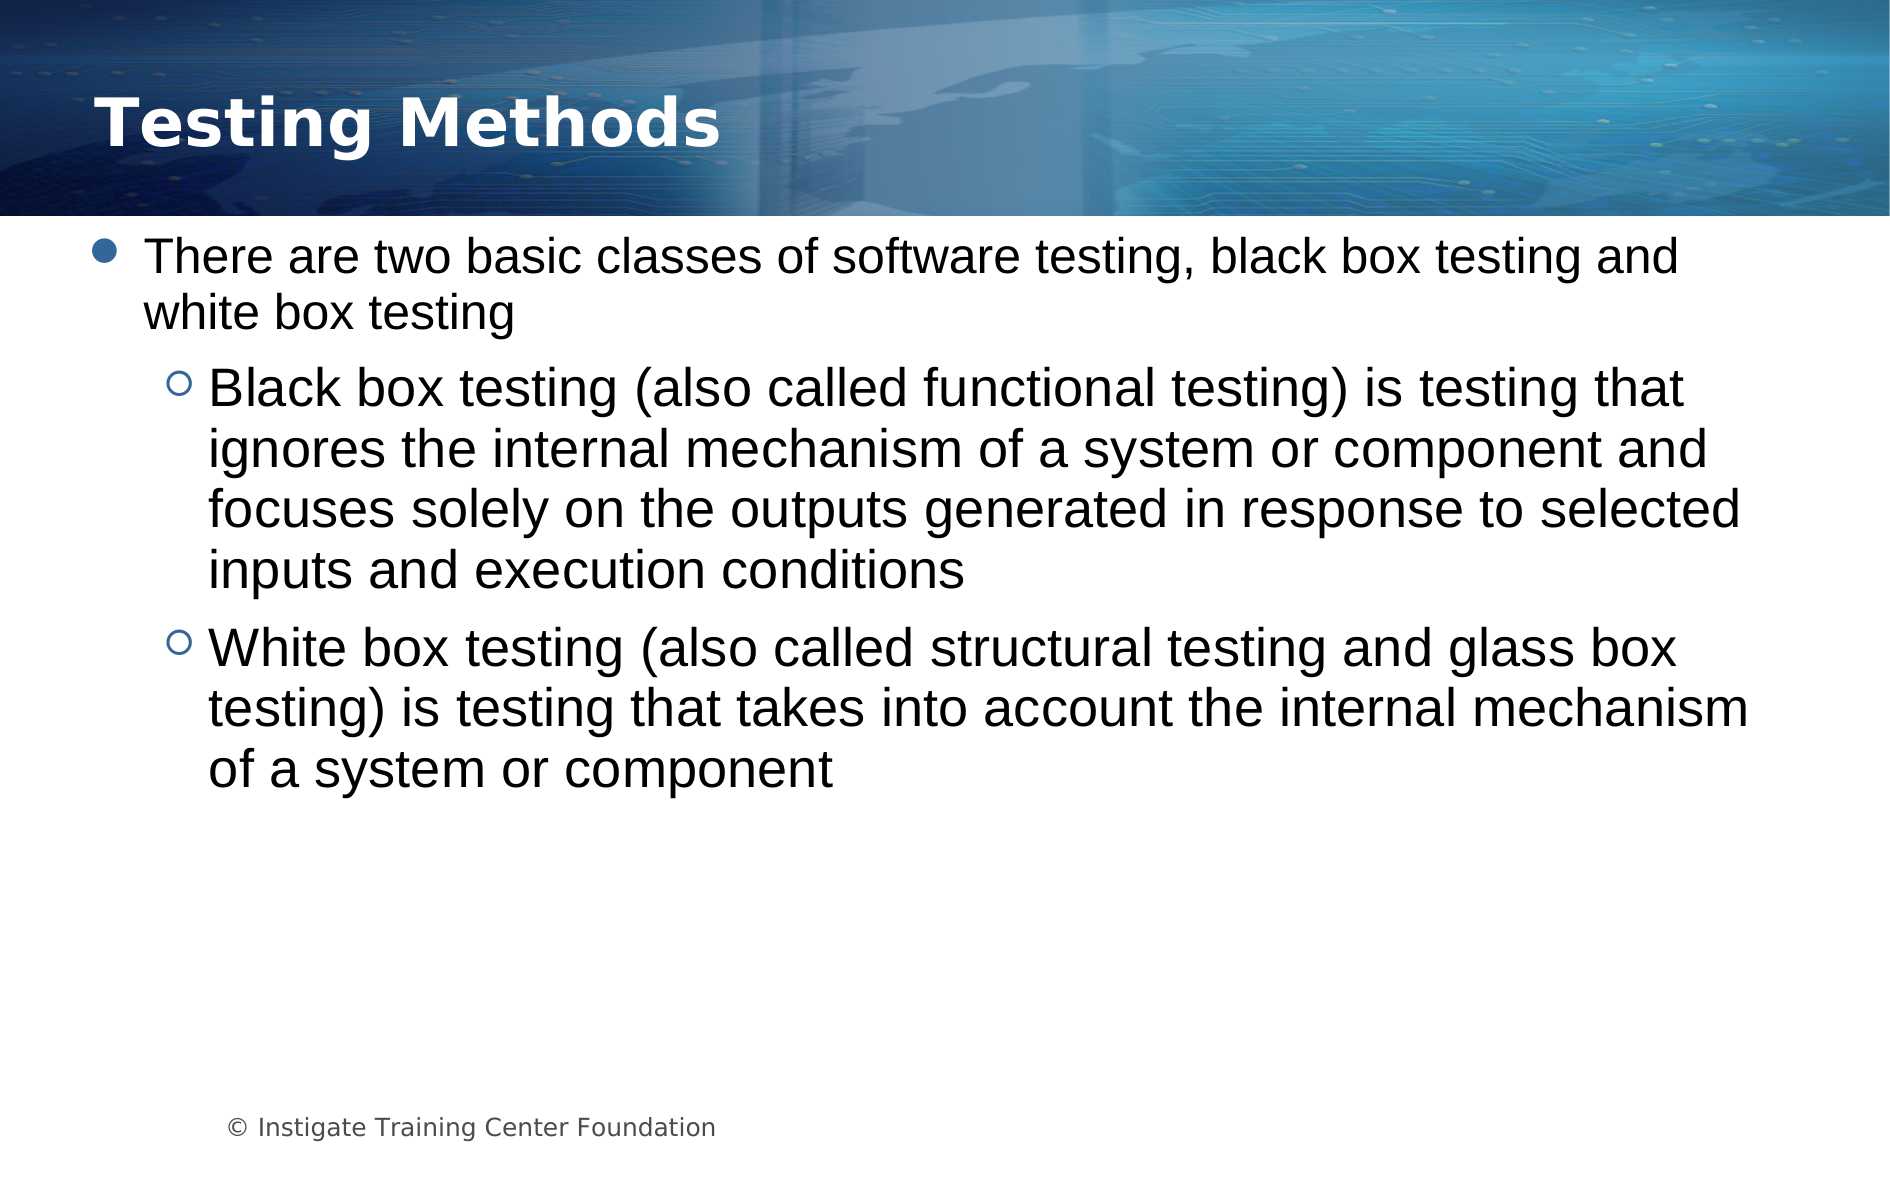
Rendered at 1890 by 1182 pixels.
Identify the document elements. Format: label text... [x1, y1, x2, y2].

list There are two basic classes of software testing, black box testing and white box testing Black box testing (also called functional testing) is testing that ignores the internal mechanism of a system or component and focuses solely on the outputs generated in response to selected inputs and execution conditions White box testing (also called structural testing and glass box testing) is testing that takes into account the internal mechanism of a system or component [88, 228, 1788, 914]
picture [0, 0, 1890, 216]
title Testing Methods [94, 47, 1793, 217]
